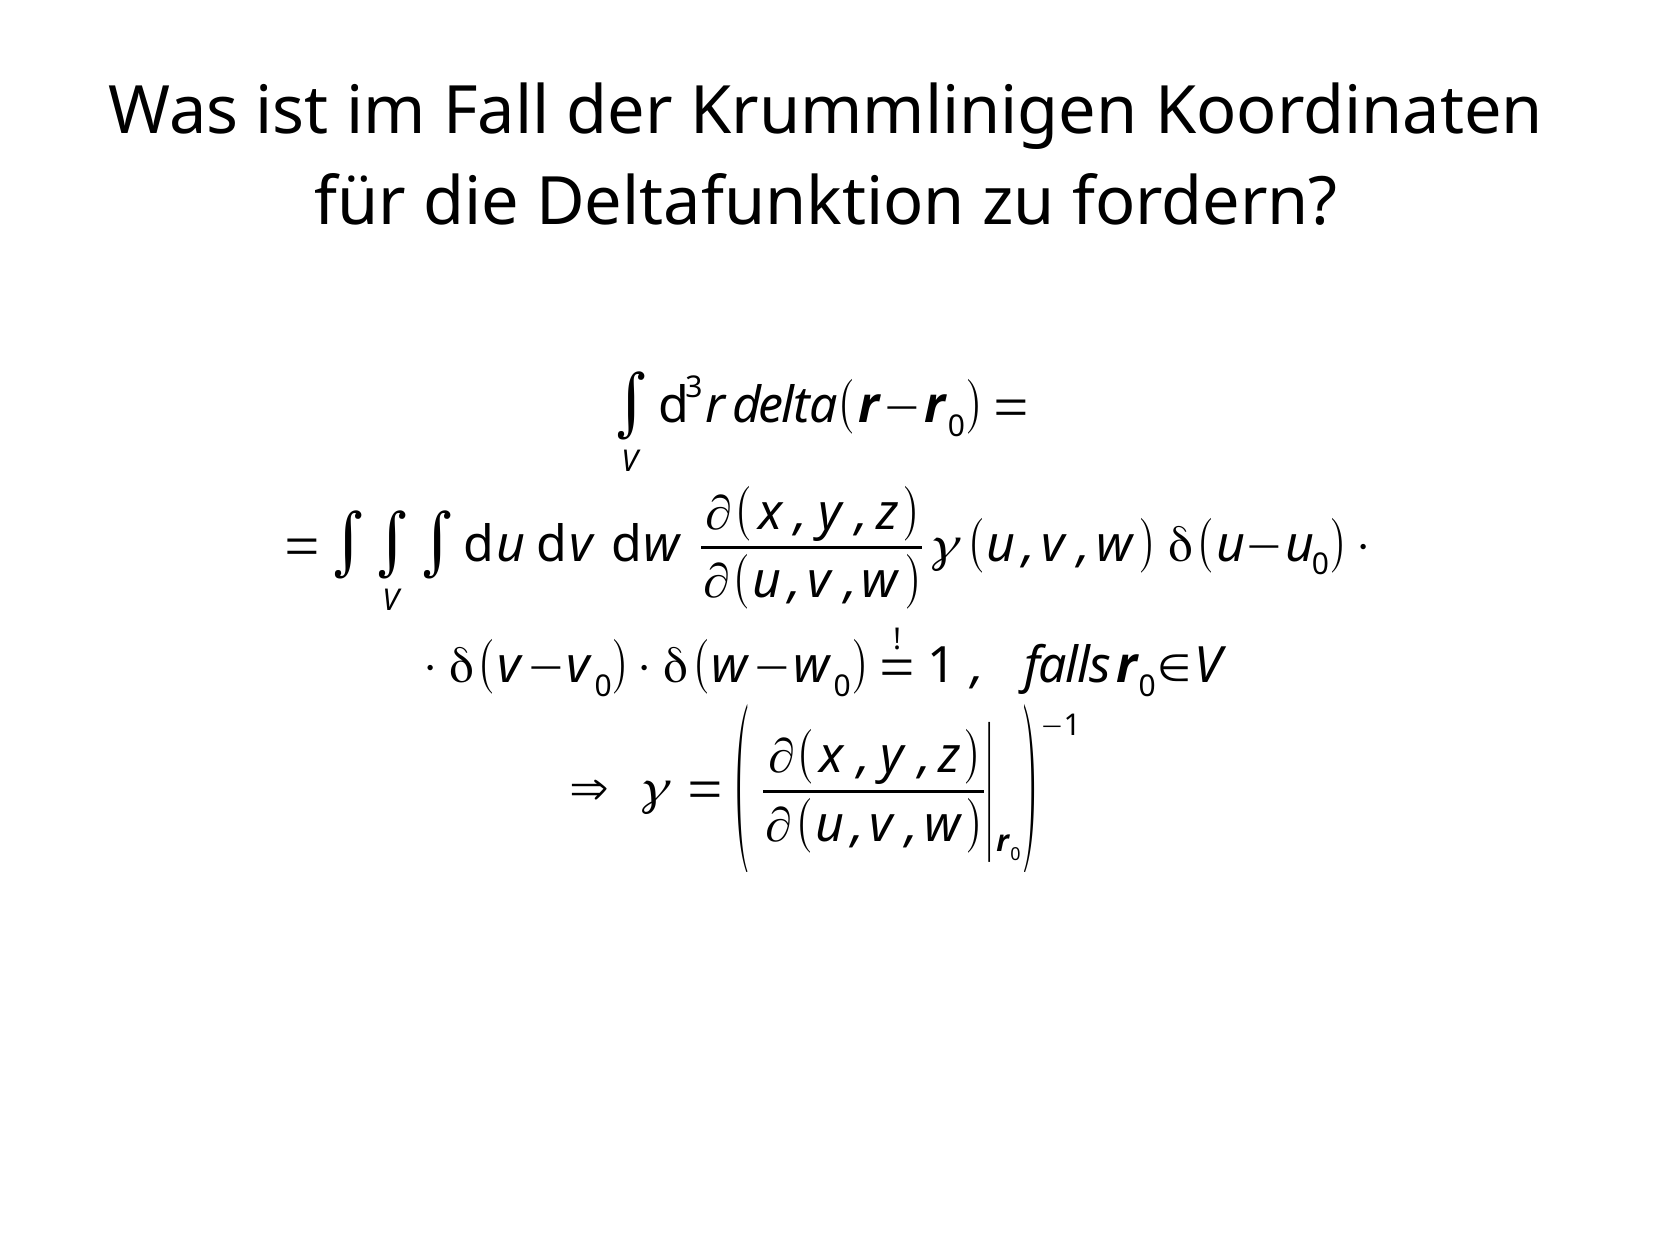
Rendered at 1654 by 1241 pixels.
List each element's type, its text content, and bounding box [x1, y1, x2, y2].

title Was ist im Fall der Krummlinigen Koordinaten für die Deltafunktion zu fordern? [82, 49, 1571, 257]
chart [269, 368, 1384, 872]
